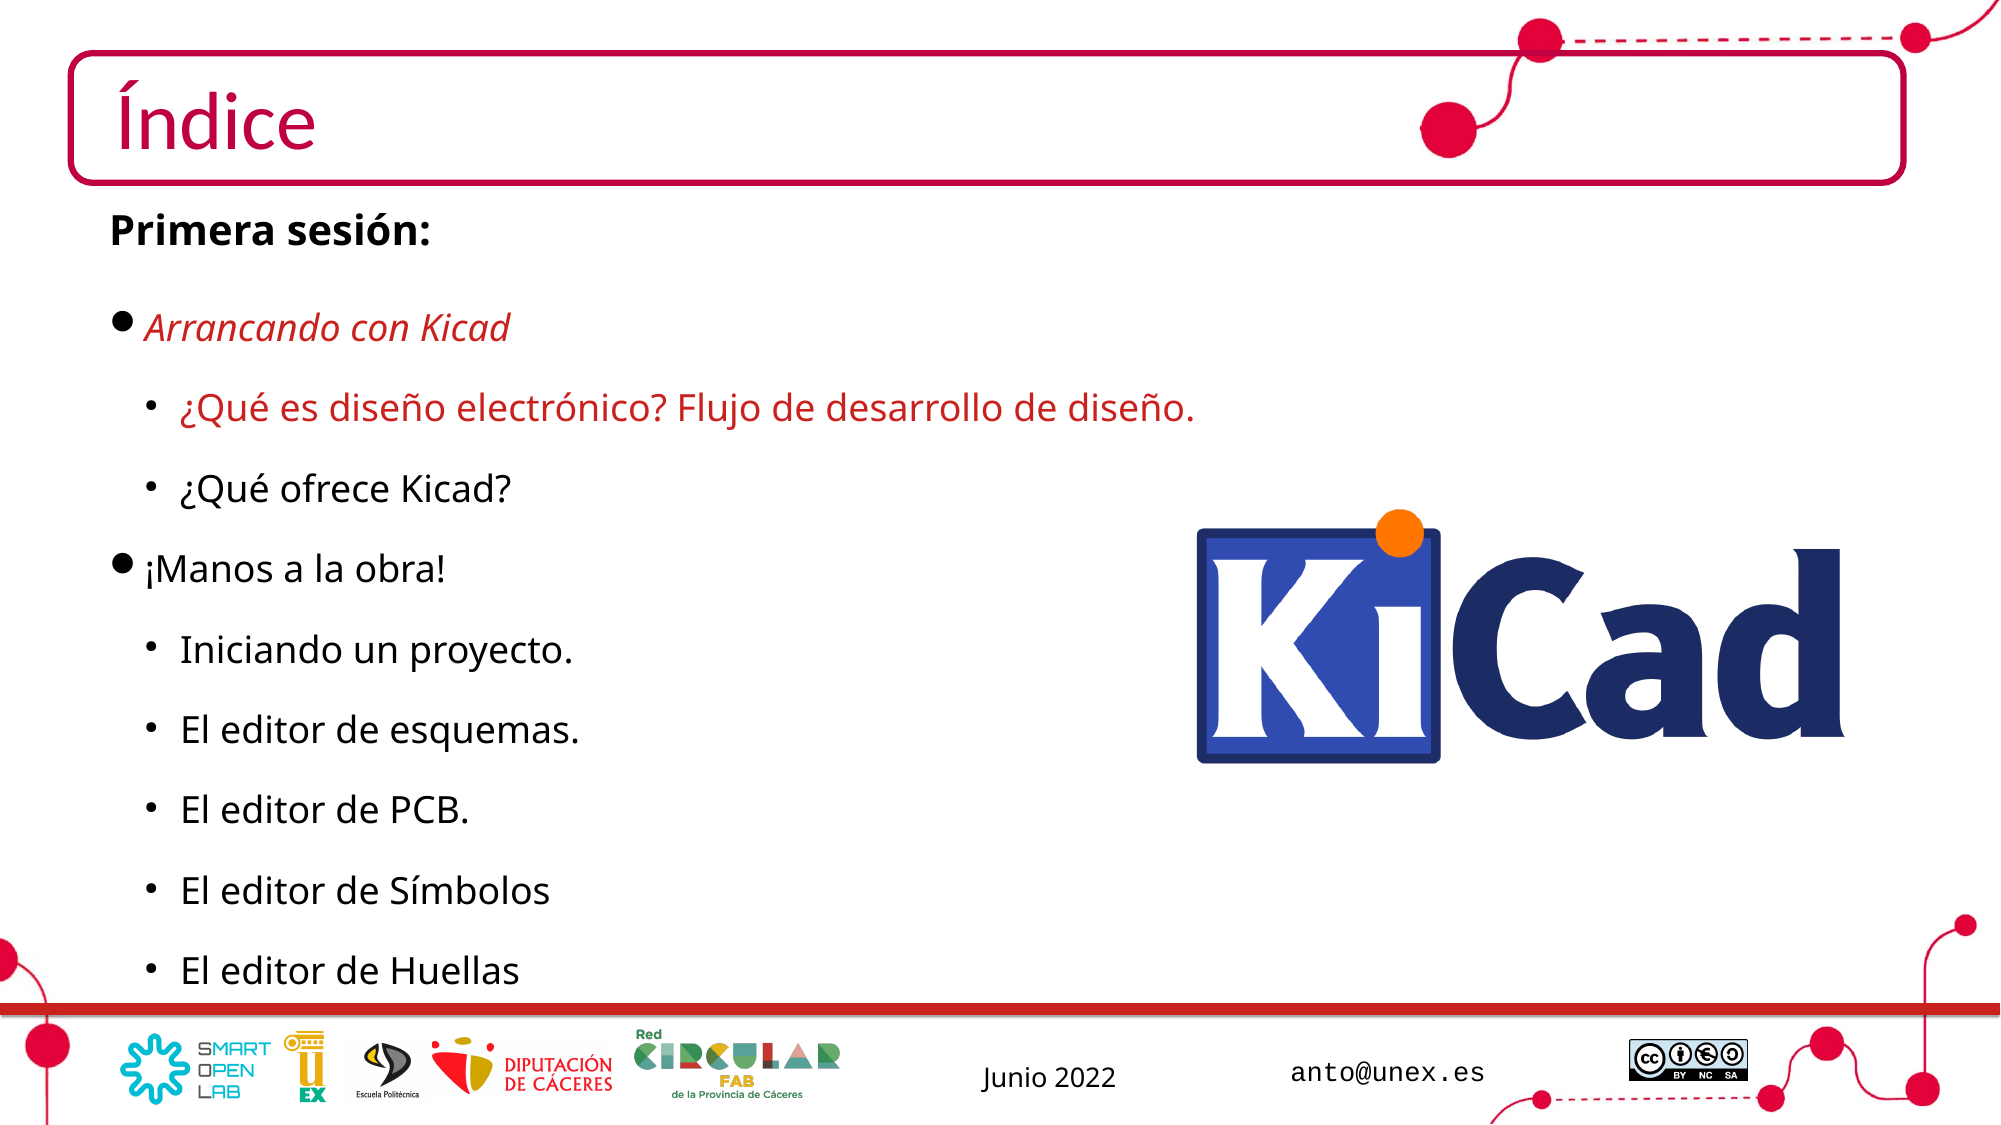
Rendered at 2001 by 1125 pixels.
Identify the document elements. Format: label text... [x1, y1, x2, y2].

picture [276, 1022, 335, 1111]
picture [634, 1029, 840, 1098]
picture [343, 1037, 612, 1103]
picture [118, 1031, 273, 1107]
text_box Primera sesión: Arrancando con Kicad ¿Qué es diseño electrónico? Flujo de desarrollo de diseño. ¿Qué ofrece Kicad? ¡Manos a la obra! Iniciando un proyecto. El editor de esquemas. El editor de PCB. El editor de Símbolos El editor de Huellas [94, 196, 1909, 827]
picture [1629, 1039, 1748, 1081]
text_box Índice [1903, 70, 1916, 176]
text_box Índice [101, 70, 1900, 176]
picture [1181, 496, 1855, 772]
